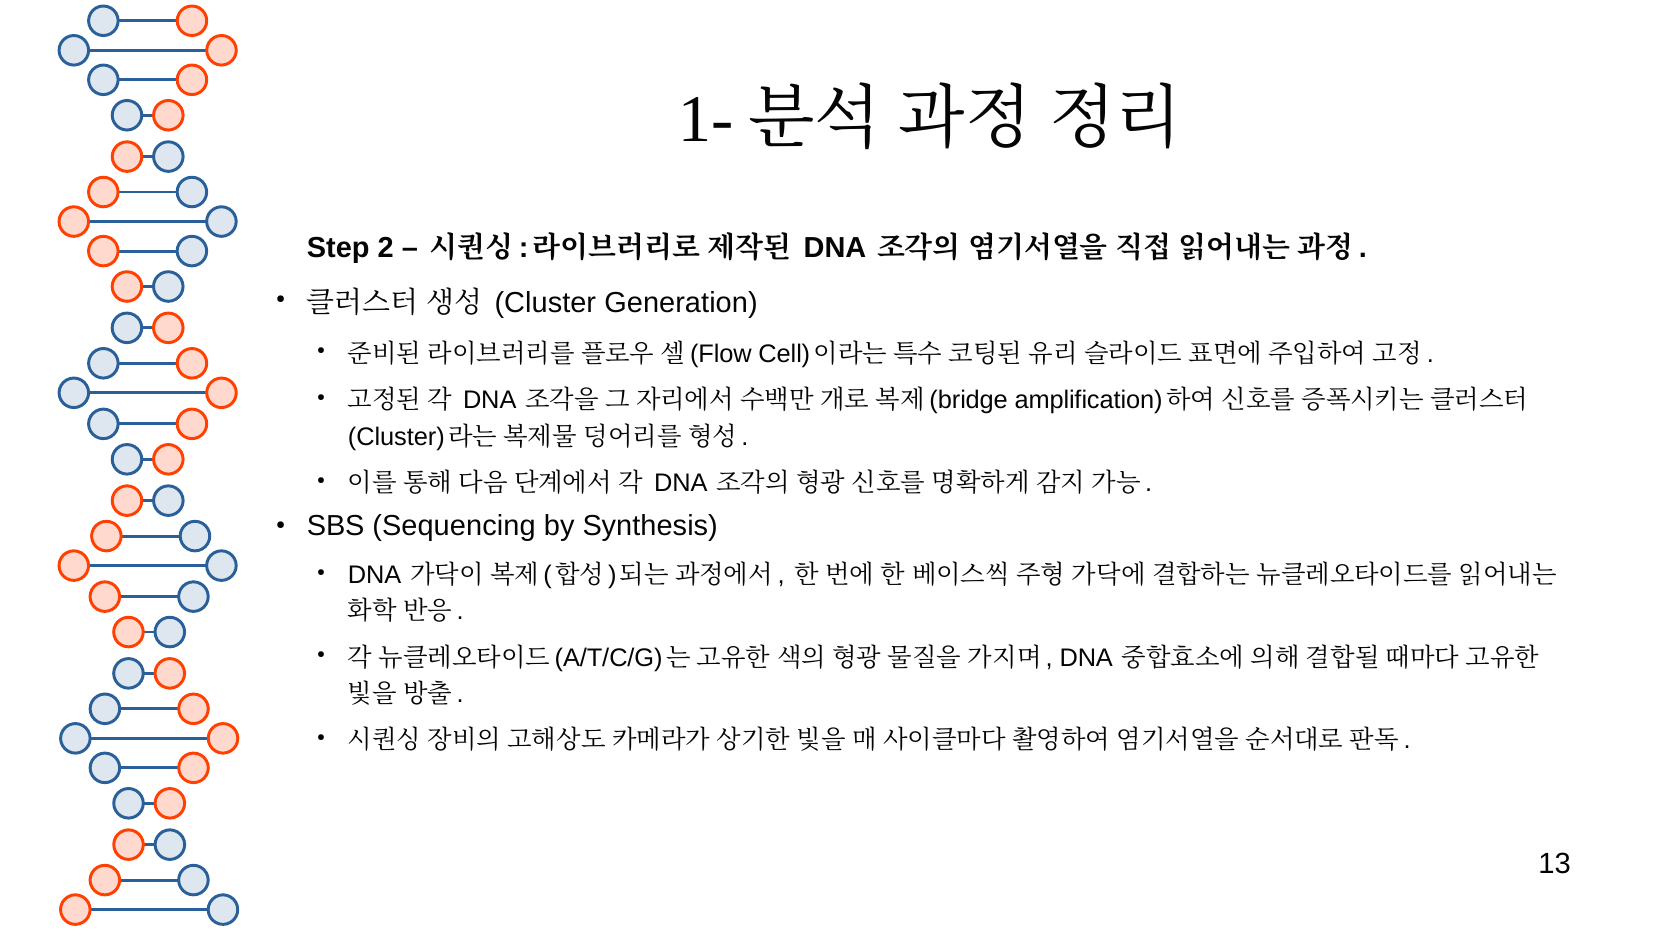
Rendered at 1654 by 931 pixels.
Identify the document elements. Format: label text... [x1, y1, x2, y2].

title 1-분석 과정 정리 [265, 35, 1595, 189]
list Step 2 – 시퀀싱:라이브러리로 제작된 DNA 조각의 염기서열을 직접 읽어내는 과정. 클러스터 생성 (Cluster Generation) 준비된 라이브러리를 플로우 셀(Flow Cell)이라는 특수 코팅된 유리 슬라이드 표면에 주입하여 고정. 고정된 각 DNA 조각을 그 자리에서 수백만 개로 복제(bridge amplification)하여 신호를 증폭시키는 클러스터(Cluster)라는 복제물 덩어리를 형성. 이를 통해 다음 단계에서 각 DNA 조각의 형광 신호를 명확하게 감지 가능. SBS (Sequencing by Synthesis) DNA 가닥이 복제(합성)되는 과정에서, 한 번에 한 베이스씩 주형 가닥에 결합하는 뉴클레오타이드를 읽어내는 화학 반응. 각 뉴클레오타이드(A/T/C/G)는 고유한 색의 형광 물질을 가지며, DNA 중합효소에 의해 결합될 때마다 고유한 빛을 방출. 시퀀싱 장비의 고해상도 카메라가 상기한 빛을 매 사이클마다 촬영하여 염기서열을 순서대로 판독. [265, 224, 1595, 764]
